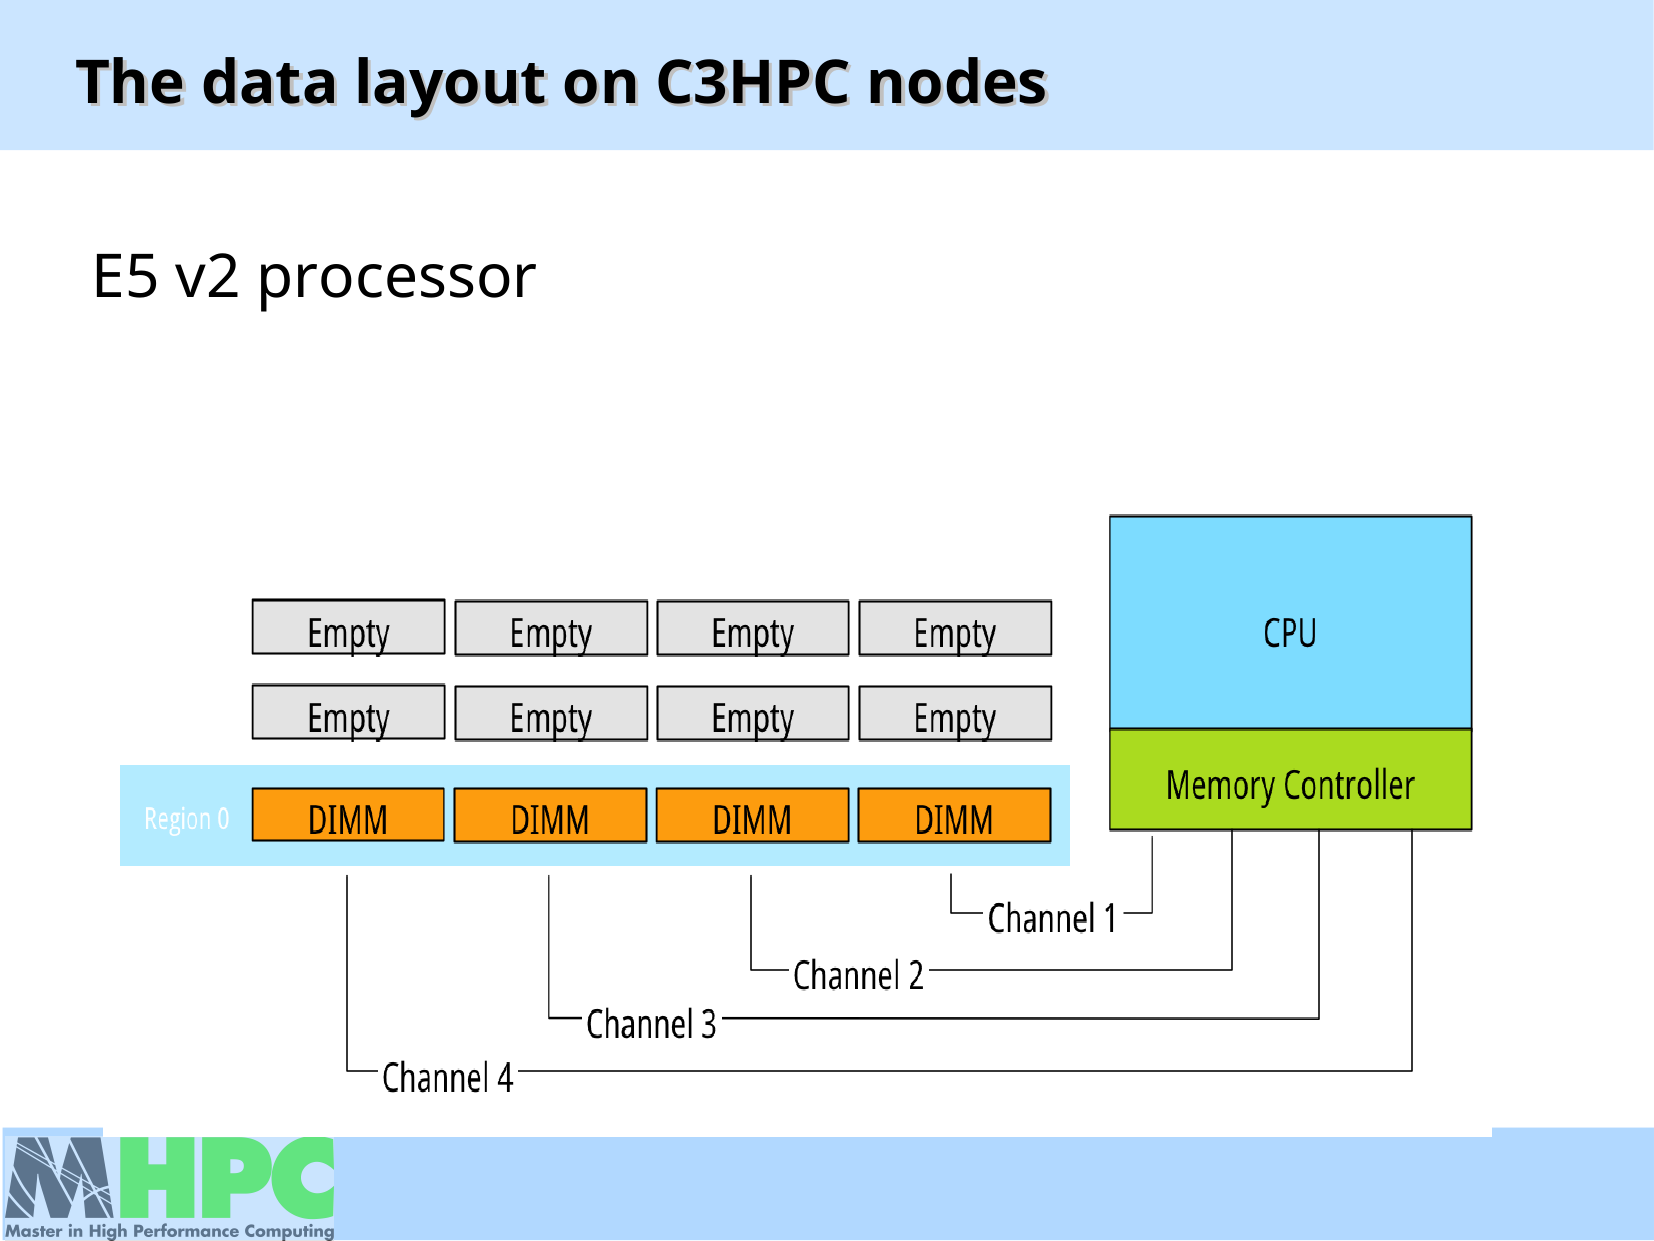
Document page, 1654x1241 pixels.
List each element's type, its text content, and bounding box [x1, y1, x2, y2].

list E5 v2 processor [62, 232, 1576, 976]
picture [103, 487, 1492, 1137]
title The data layout on C3HPC nodes [75, 0, 1421, 184]
